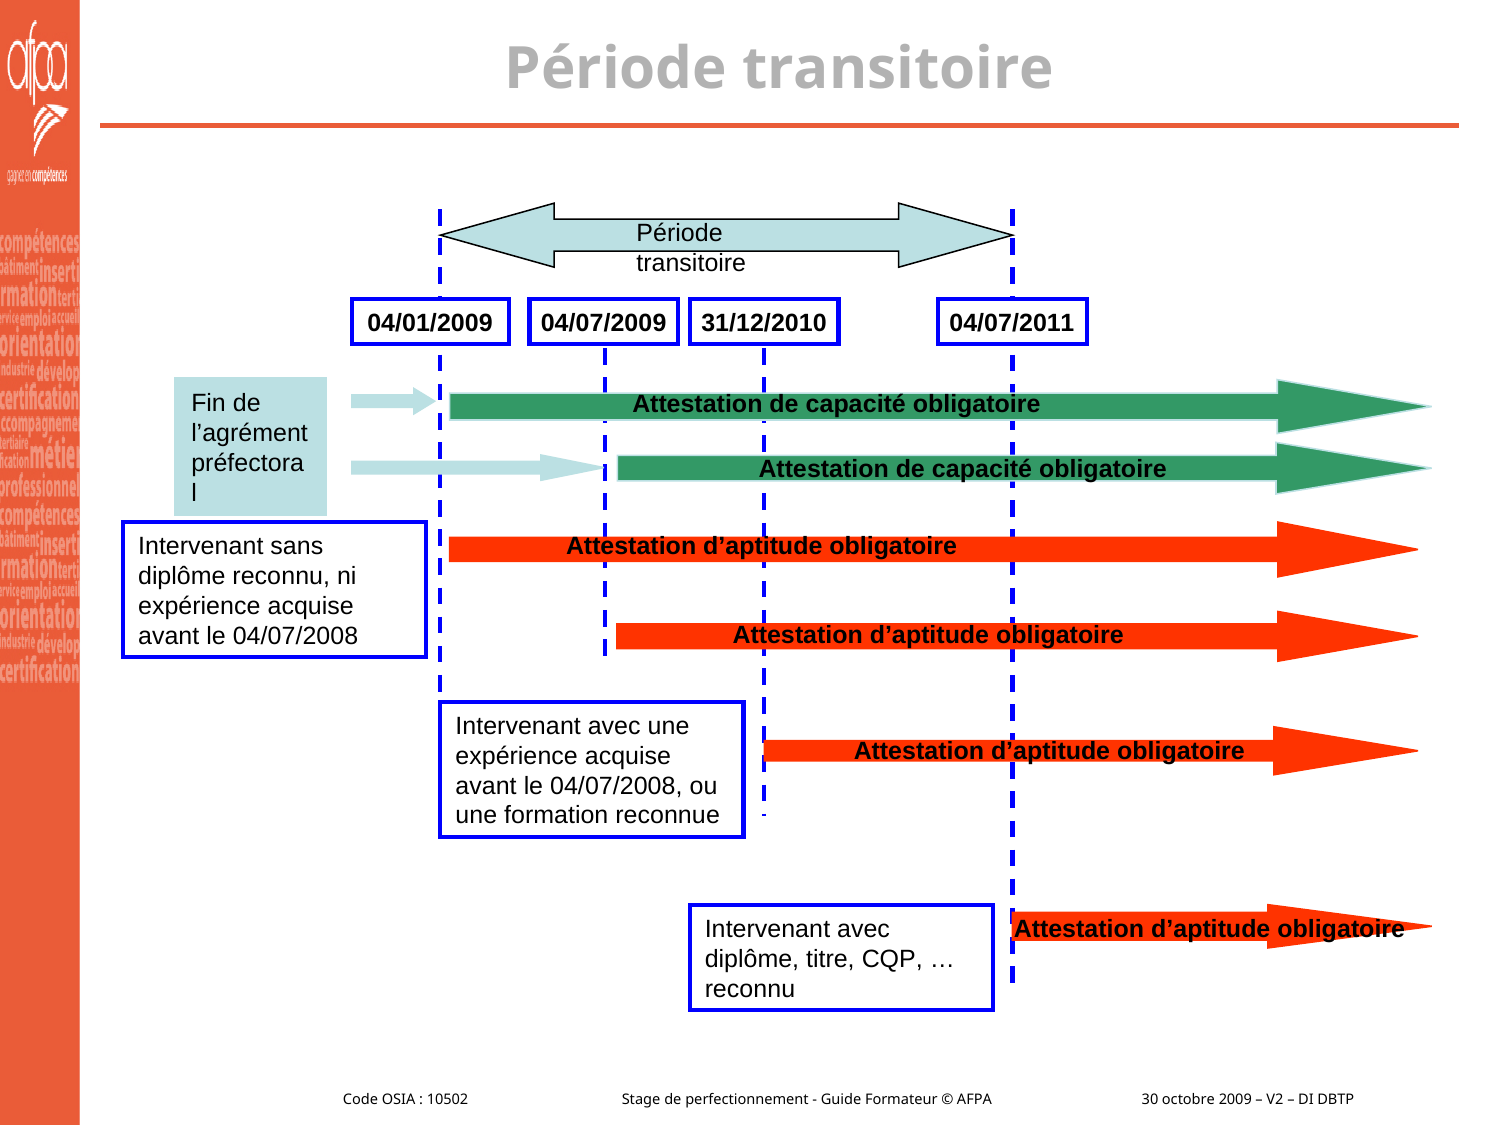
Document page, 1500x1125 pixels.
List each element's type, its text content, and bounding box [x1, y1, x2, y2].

text_box Intervenant avec diplôme, titre, CQP, … reconnu [689, 904, 993, 1010]
picture [0, 0, 588, 1125]
text_box [999, 522, 1418, 577]
text_box [1167, 611, 1418, 662]
text_box 31/12/2010 [689, 298, 839, 344]
text_box [440, 203, 621, 268]
text_box Attestation d’aptitude obligatoire [551, 522, 999, 568]
text_box 04/01/2009 [351, 298, 509, 344]
text_box [1061, 379, 1432, 434]
text_box Intervenant sans diplôme reconnu, ni expérience acquise avant le 04/07/2008 [123, 522, 427, 657]
text_box [351, 454, 604, 481]
text_box [1273, 728, 1419, 775]
text_box 04/07/2011 [938, 298, 1087, 344]
text_box Intervenant avec une expérience acquise avant le 04/07/2008, ou une formation reconnue [440, 701, 744, 837]
text_box Fin de l’agrément préfectoral [176, 378, 325, 514]
text_box Période transitoire [621, 209, 839, 285]
text_box [764, 740, 838, 761]
text_box 04/07/2009 [529, 298, 679, 344]
text_box Attestation d’aptitude obligatoire [717, 611, 1167, 657]
text_box Attestation d’aptitude obligatoire [838, 726, 1282, 772]
text_box [616, 623, 717, 649]
text_box Attestation de capacité obligatoire [743, 445, 1187, 491]
text_box [839, 203, 1013, 268]
text_box [449, 393, 617, 421]
text_box [617, 455, 743, 481]
text_box Attestation de capacité obligatoire [617, 379, 1061, 425]
title Période transitoire [100, 18, 1459, 114]
text_box [351, 388, 435, 414]
text_box Attestation d’aptitude obligatoire [998, 904, 1442, 950]
text_box [1187, 442, 1432, 494]
text_box [449, 537, 551, 562]
